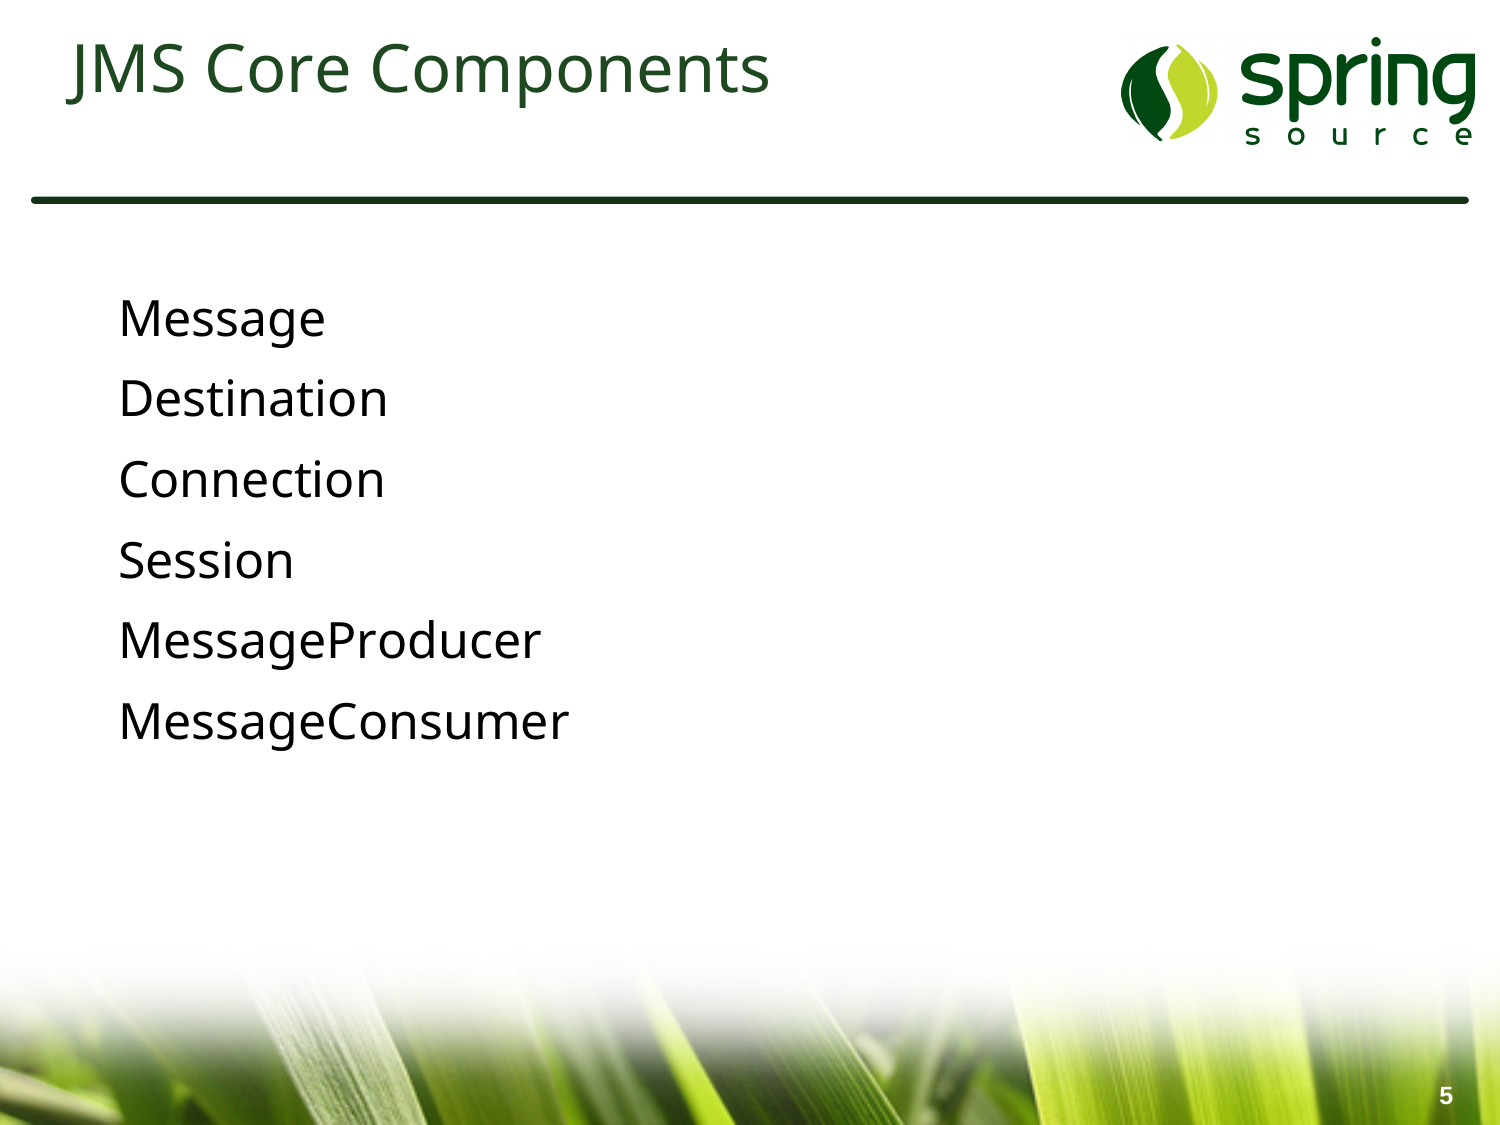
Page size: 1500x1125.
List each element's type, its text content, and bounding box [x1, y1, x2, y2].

picture [1121, 37, 1475, 145]
picture [0, 944, 1500, 1125]
list Message Destination Connection Session MessageProducer MessageConsumer [103, 275, 1394, 938]
title JMS Core Components [56, 13, 1089, 176]
